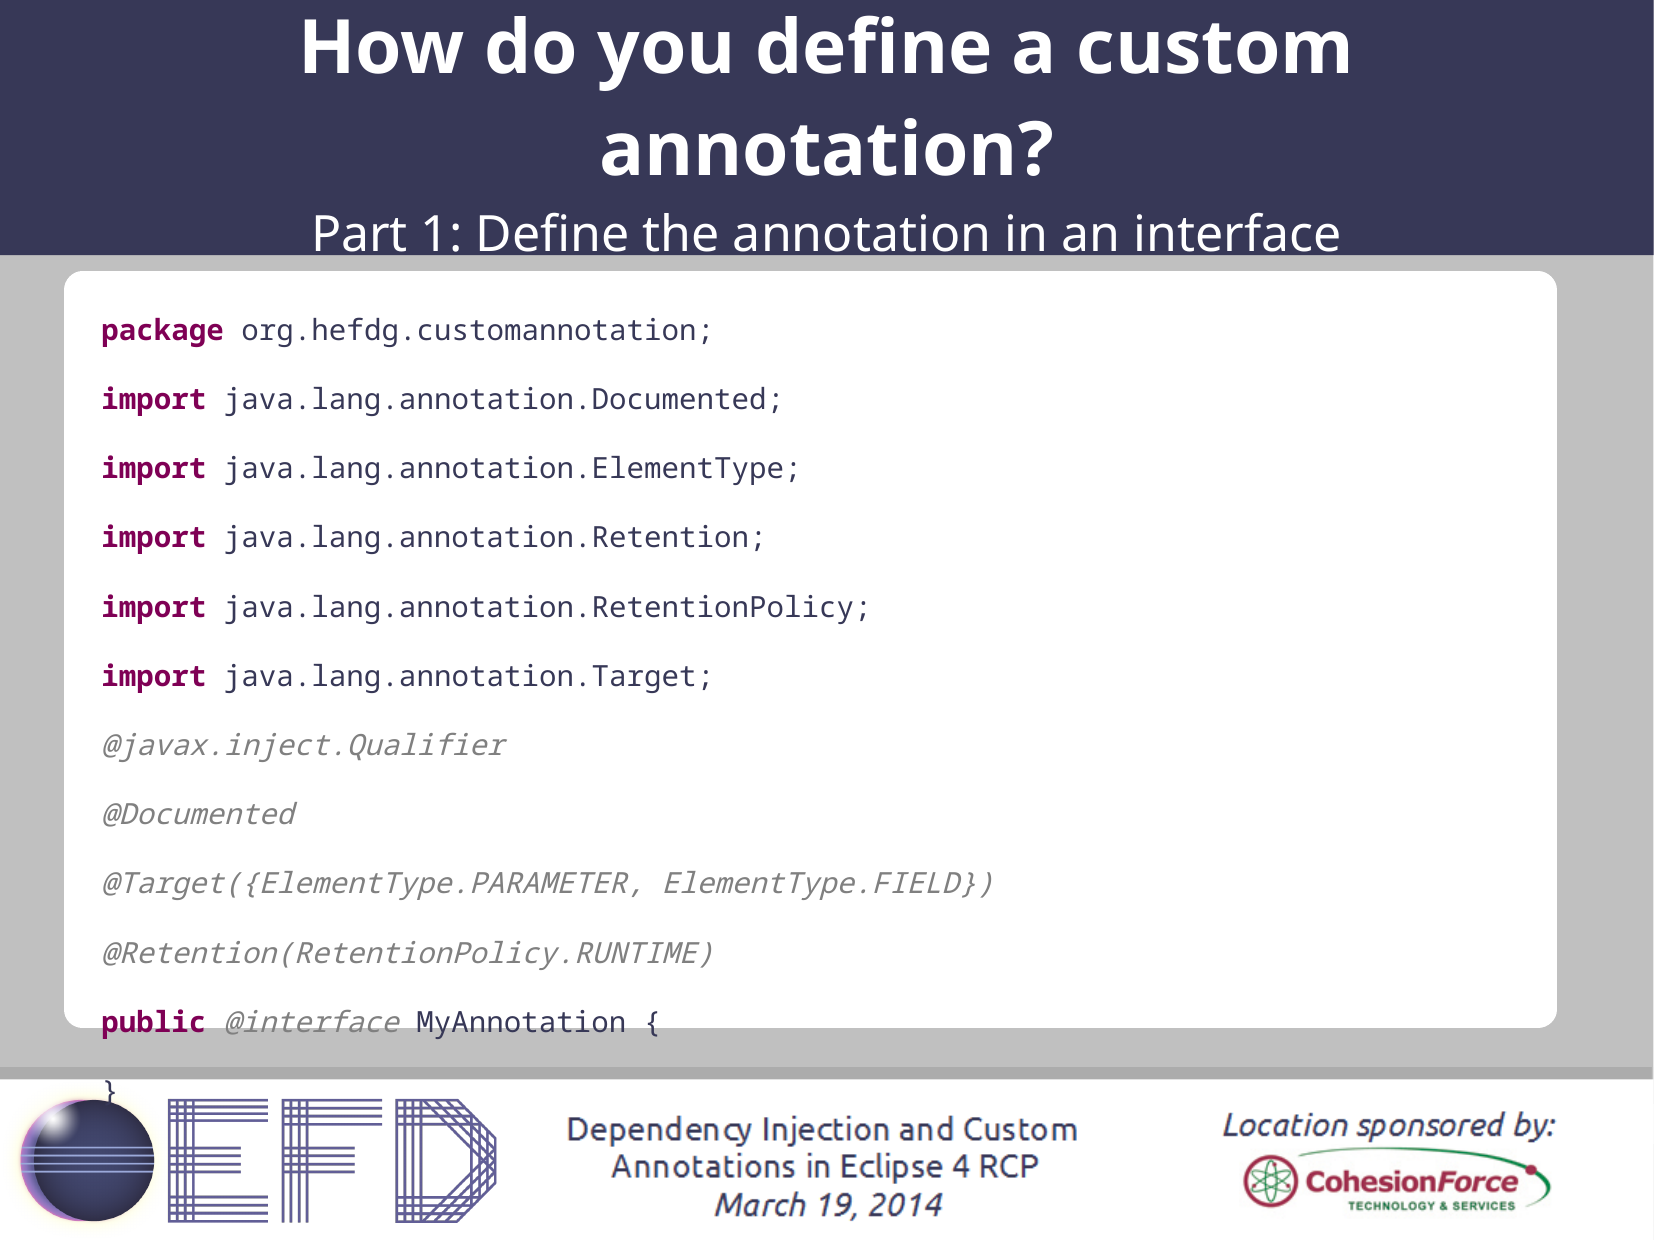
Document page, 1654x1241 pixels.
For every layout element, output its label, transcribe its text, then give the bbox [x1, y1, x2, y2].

picture [1110, 1104, 1654, 1241]
picture [0, 1079, 497, 1241]
picture [549, 1082, 1105, 1241]
title How do you define a custom annotation? Part 1: Define the annotation in an interface [82, 25, 1571, 233]
list package org.hefdg.customannotation; import java.lang.annotation.Documented; import java.lang.annotation.ElementType; import java.lang.annotation.Retention; import java.lang.annotation.RetentionPolicy; import java.lang.annotation.Target; @javax.inject.Qualifier @Documented @Target({ElementType.PARAMETER, ElementType.FIELD}) @Retention(RetentionPolicy.RUNTIME) public @interface MyAnnotation { } [82, 290, 1538, 1010]
